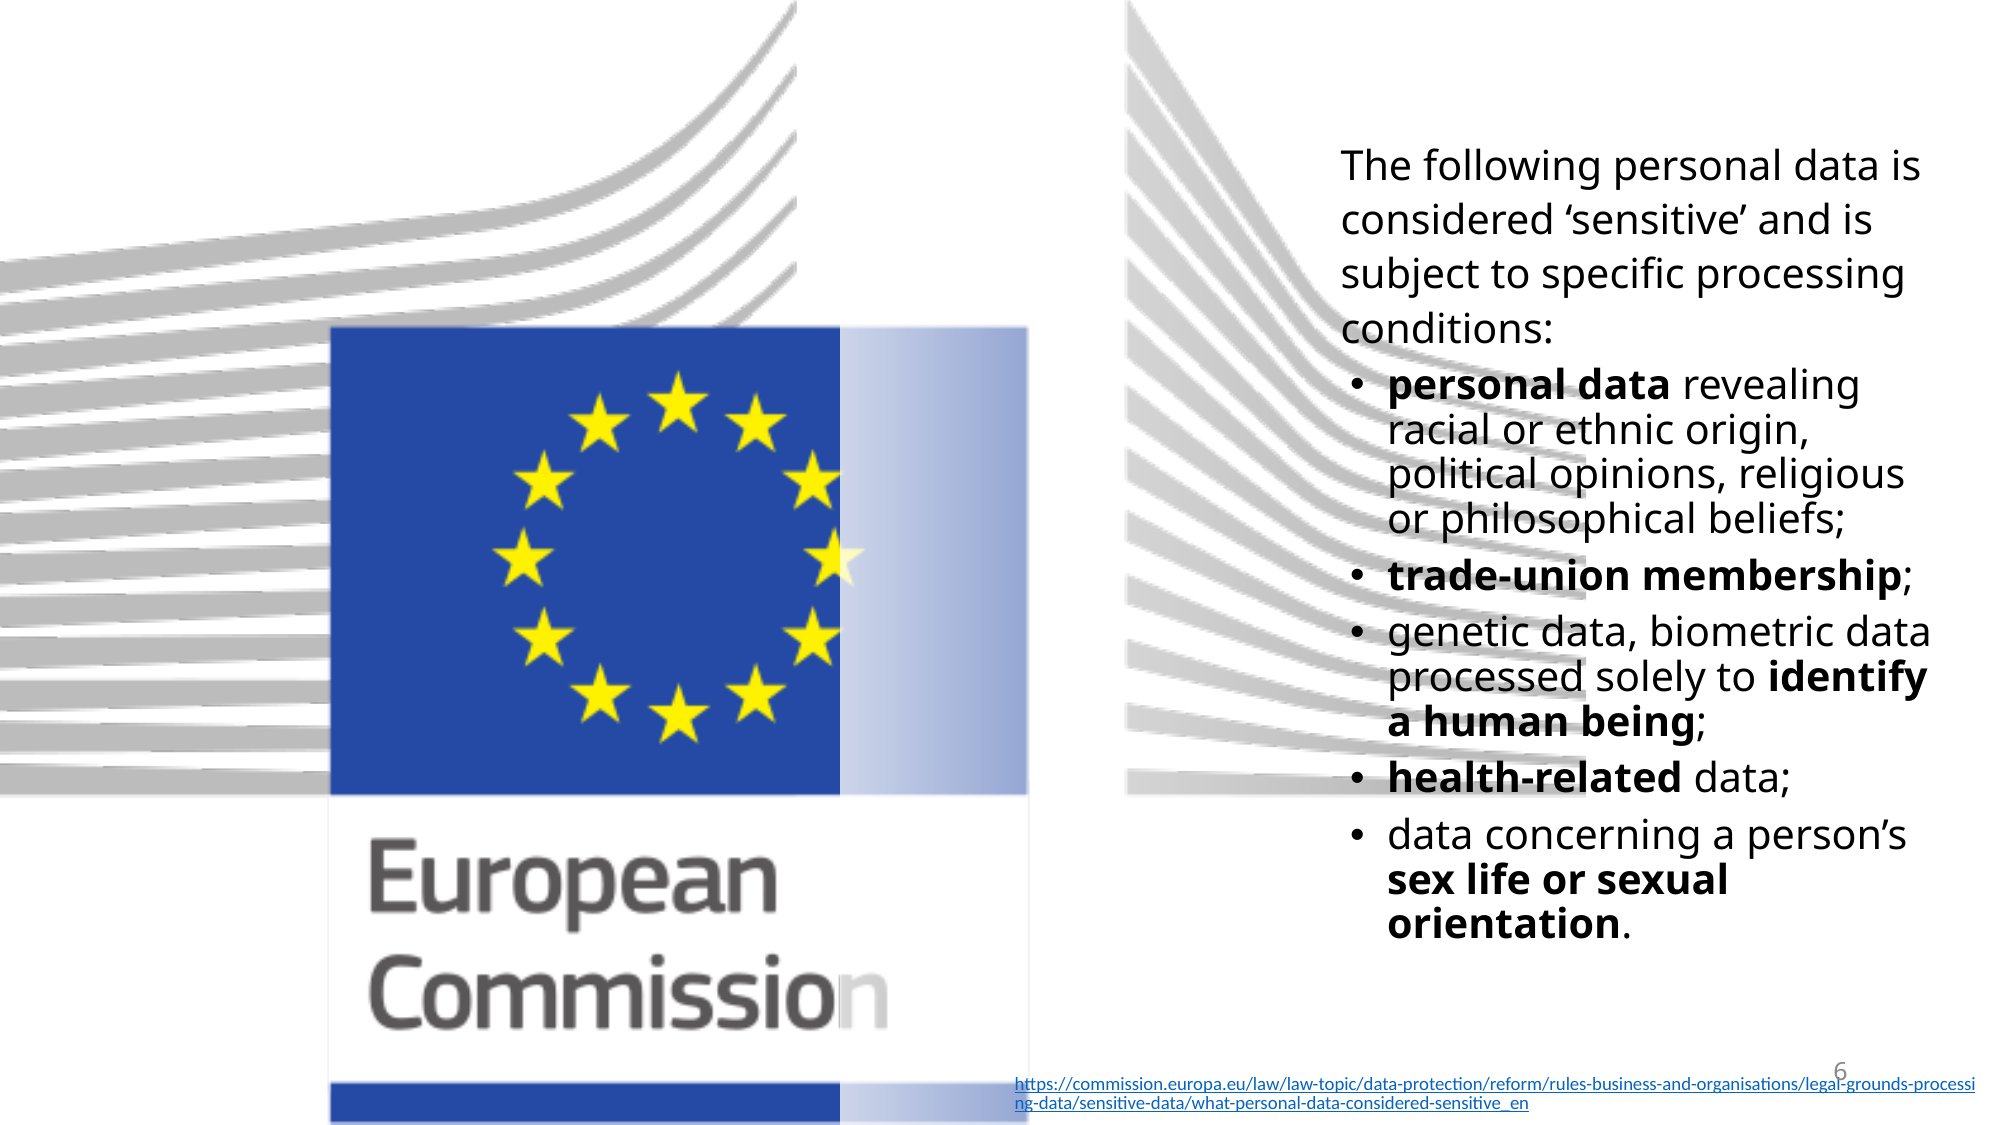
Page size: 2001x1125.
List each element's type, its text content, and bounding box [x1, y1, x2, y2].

picture [0, 0, 840, 1125]
text_box The following personal data is considered ‘sensitive’ and is subject to specific processing conditions: personal data revealing racial or ethnic origin, political opinions, religious or philosophical beliefs; trade-union membership; genetic data, biometric data processed solely to identify a human being; health-related data; data concerning a person’s sex life or sexual orientation. [1325, 126, 1953, 956]
text_box https://commission.europa.eu/law/law-topic/data-protection/reform/rules-business-and-organisations/legal-grounds-processing-data/sensitive-data/what-personal-data-considered-sensitive_en [999, 1064, 2000, 1125]
text_box [840, 0, 2000, 1125]
slide_number 1 [1412, 1042, 1863, 1103]
